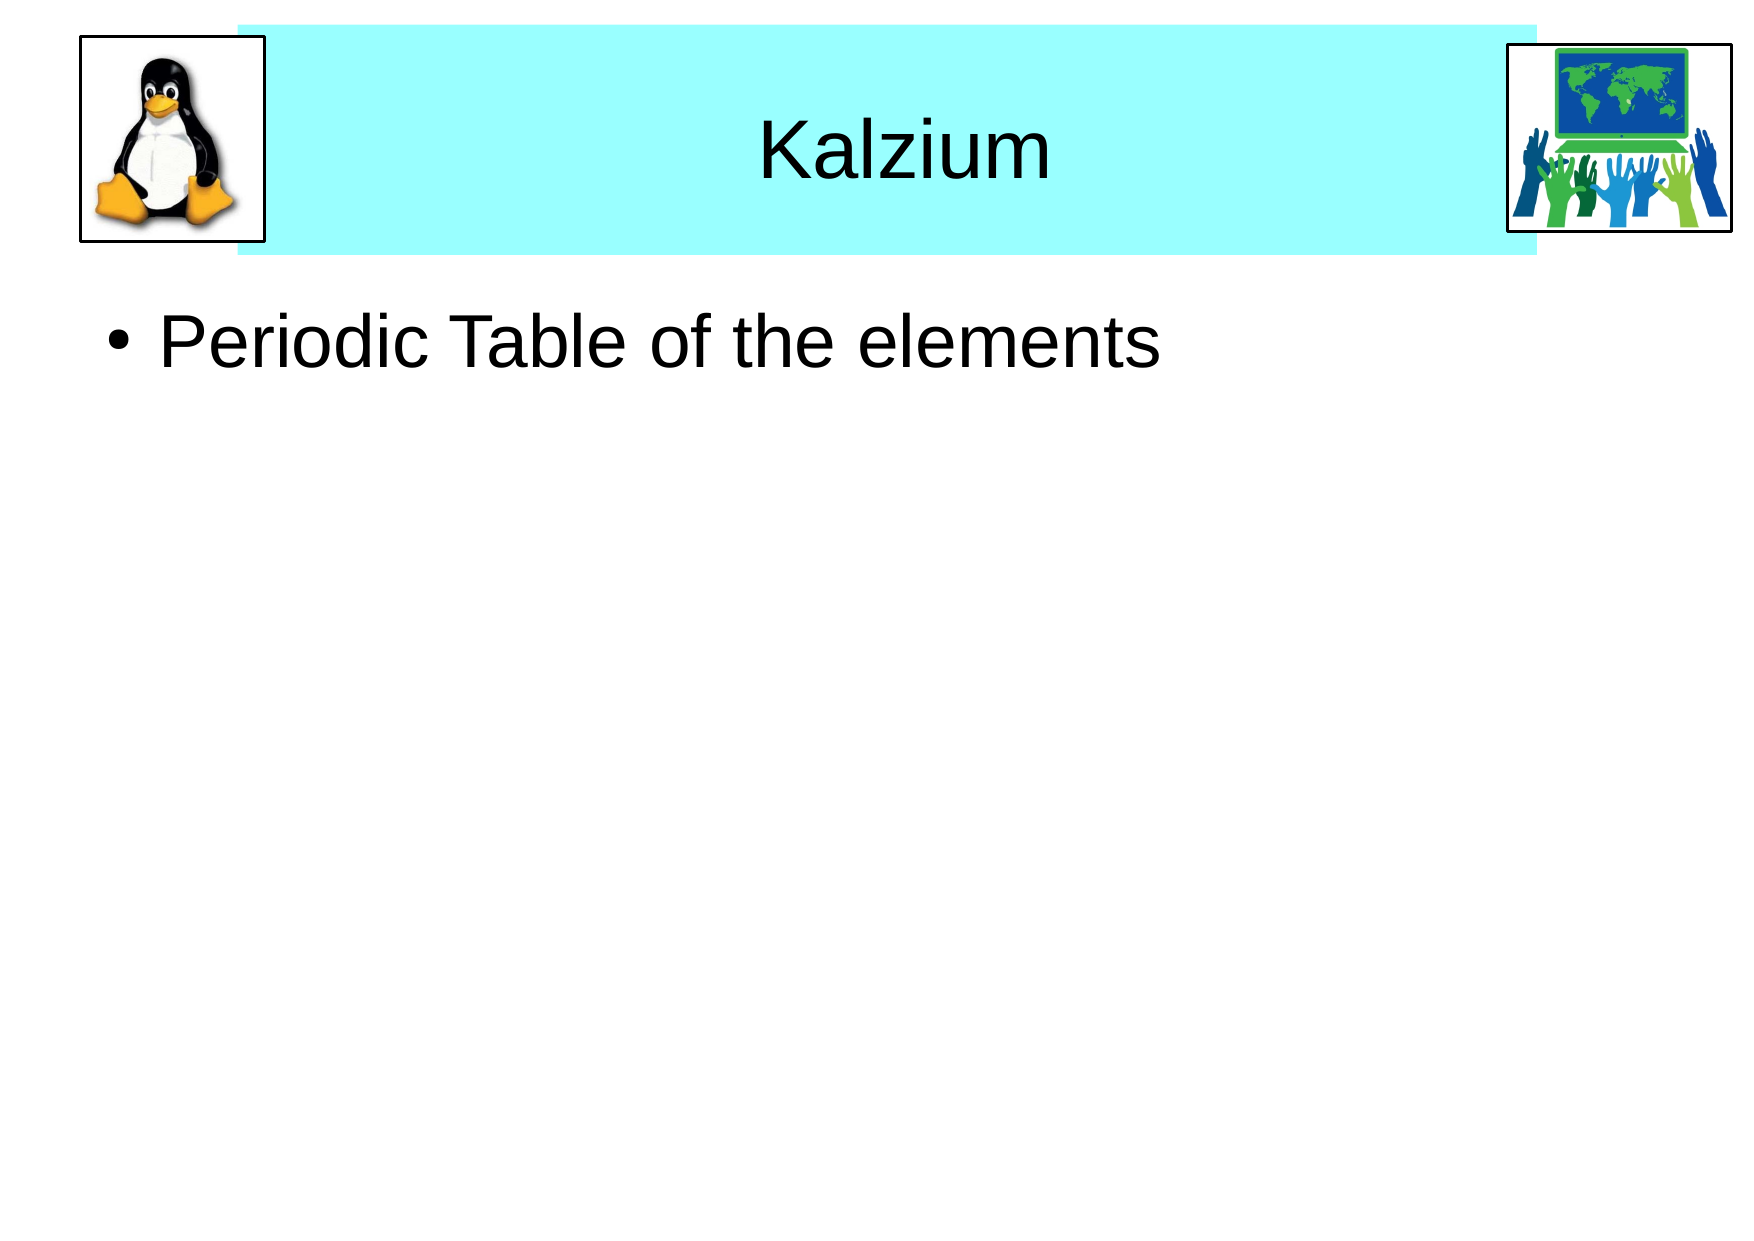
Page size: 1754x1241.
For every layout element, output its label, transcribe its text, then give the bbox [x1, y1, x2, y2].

picture [1509, 46, 1730, 230]
title Kalzium [294, 47, 1516, 252]
picture [82, 38, 263, 240]
list Periodic Table of the elements [87, 299, 1667, 1019]
